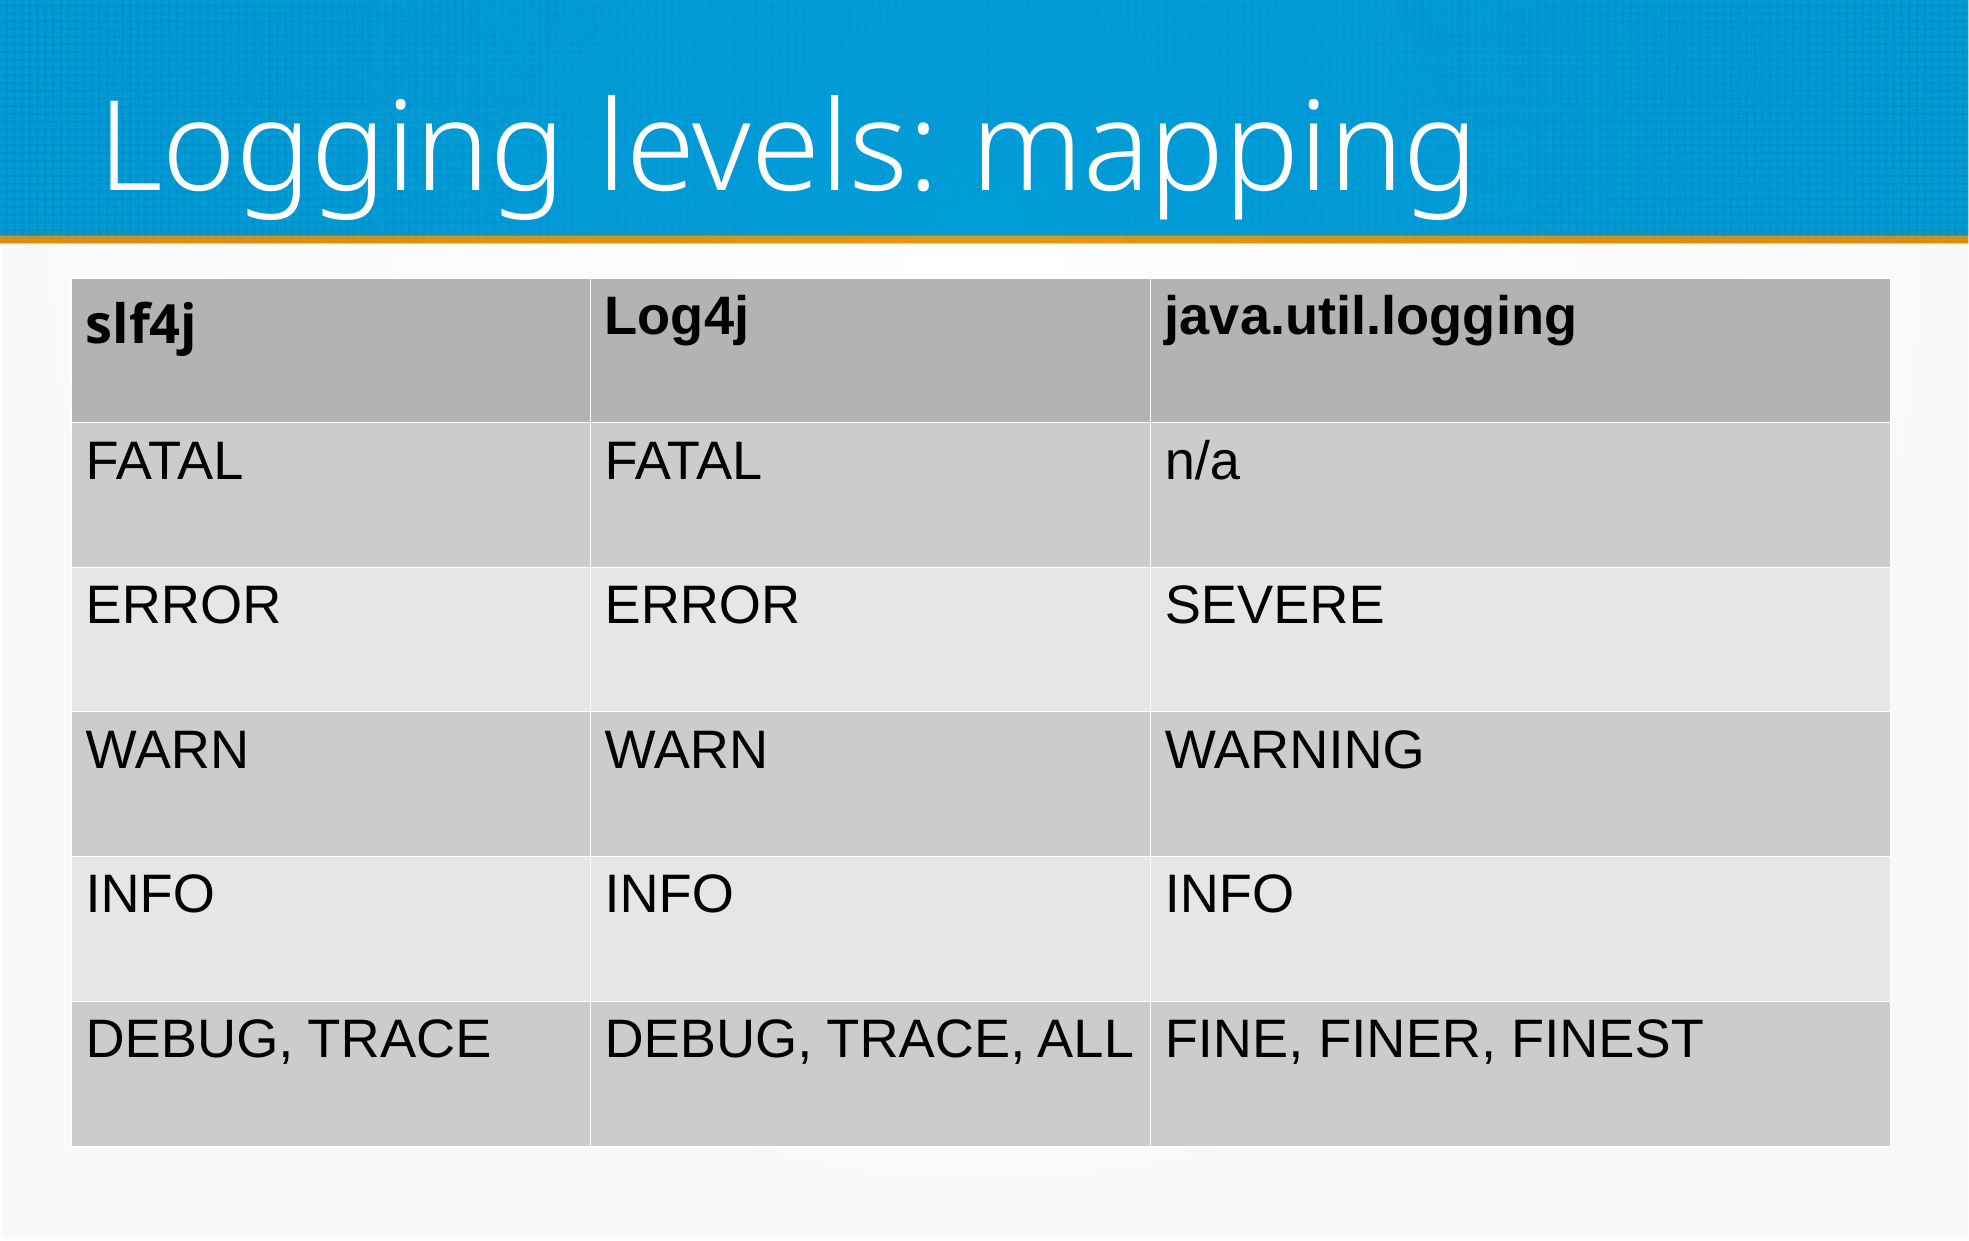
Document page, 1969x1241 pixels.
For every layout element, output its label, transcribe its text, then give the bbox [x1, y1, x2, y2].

table_cell FATAL [591, 423, 1150, 567]
table_cell INFO [1151, 857, 1890, 1001]
table_header Log4j [591, 279, 1150, 422]
table_cell INFO [591, 857, 1150, 1001]
title Logging levels: mapping [98, 19, 1870, 227]
table_cell ERROR [72, 568, 590, 711]
table_cell FINE, FINER, FINEST [1151, 1002, 1890, 1146]
table_cell ERROR [591, 568, 1150, 711]
table_cell WARNING [1151, 712, 1890, 856]
table_cell SEVERE [1151, 568, 1890, 711]
table_header java.util.logging [1151, 279, 1890, 422]
table_cell DEBUG, TRACE [72, 1002, 590, 1146]
table_cell WARN [72, 712, 590, 856]
table_cell FATAL [72, 423, 590, 567]
table_cell INFO [72, 857, 590, 1001]
table_header slf4j [72, 279, 590, 422]
table_cell WARN [591, 712, 1150, 856]
table_cell DEBUG, TRACE, ALL [591, 1002, 1150, 1146]
picture [0, 233, 1969, 1241]
table_cell n/a [1151, 423, 1890, 567]
